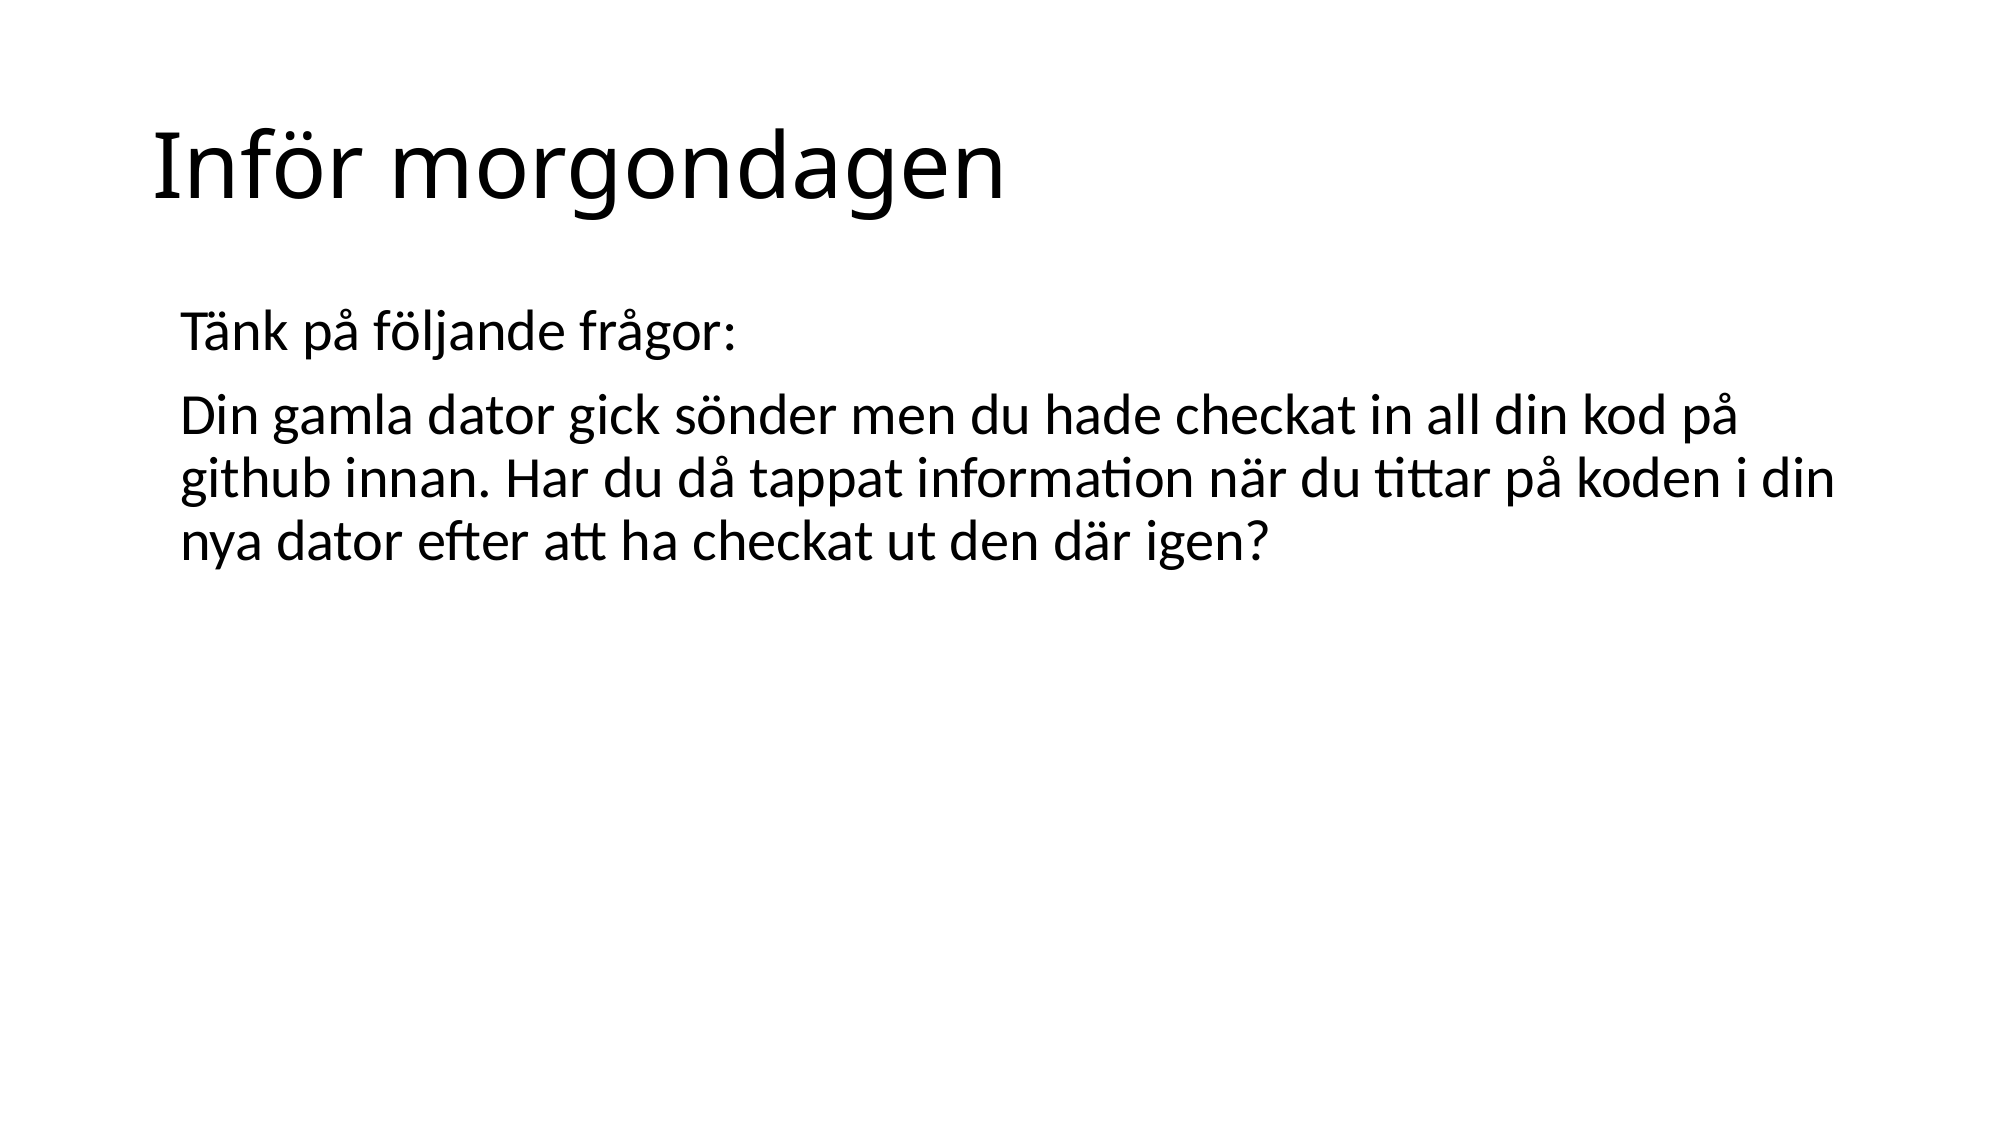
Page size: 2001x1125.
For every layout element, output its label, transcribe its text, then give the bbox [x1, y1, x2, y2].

list Tänk på följande frågor: Din gamla dator gick sönder men du hade checkat in all din kod på github innan. Har du då tappat information när du tittar på koden i din nya dator efter att ha checkat ut den där igen? [164, 293, 1890, 1007]
title Inför morgondagen [137, 59, 1863, 278]
